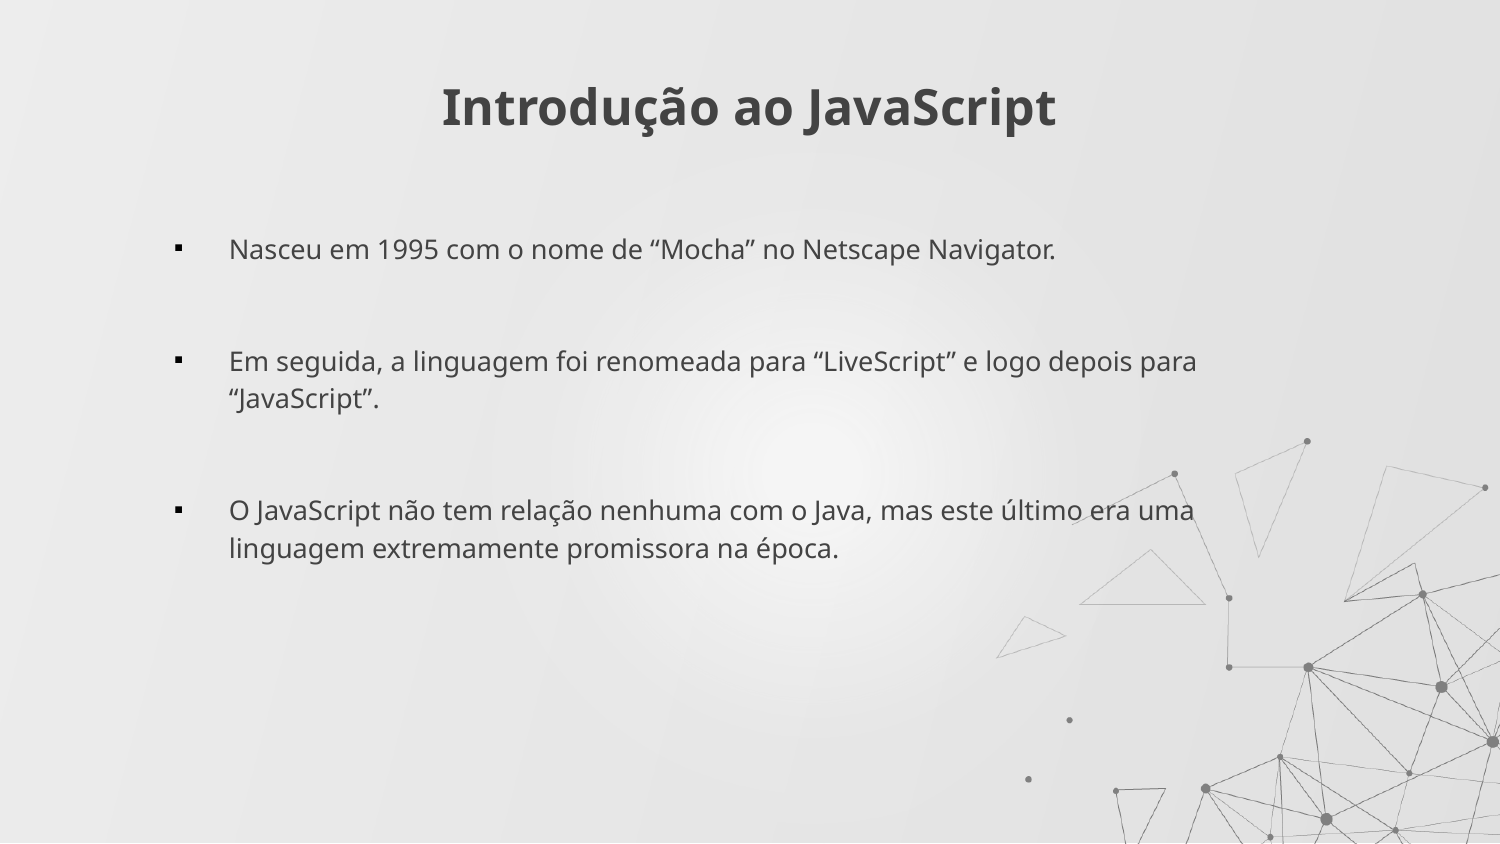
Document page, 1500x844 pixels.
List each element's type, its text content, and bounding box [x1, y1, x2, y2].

list Nasceu em 1995 com o nome de “Mocha” no Netscape Navigator. Em seguida, a linguagem foi renomeada para “LiveScript” e logo depois para “JavaScript”. O JavaScript não tem relação nenhuma com o Java, mas este último era uma linguagem extremamente promissora na época. [142, 216, 1278, 455]
picture [0, 0, 1500, 844]
title Introdução ao JavaScript [60, 60, 1441, 216]
